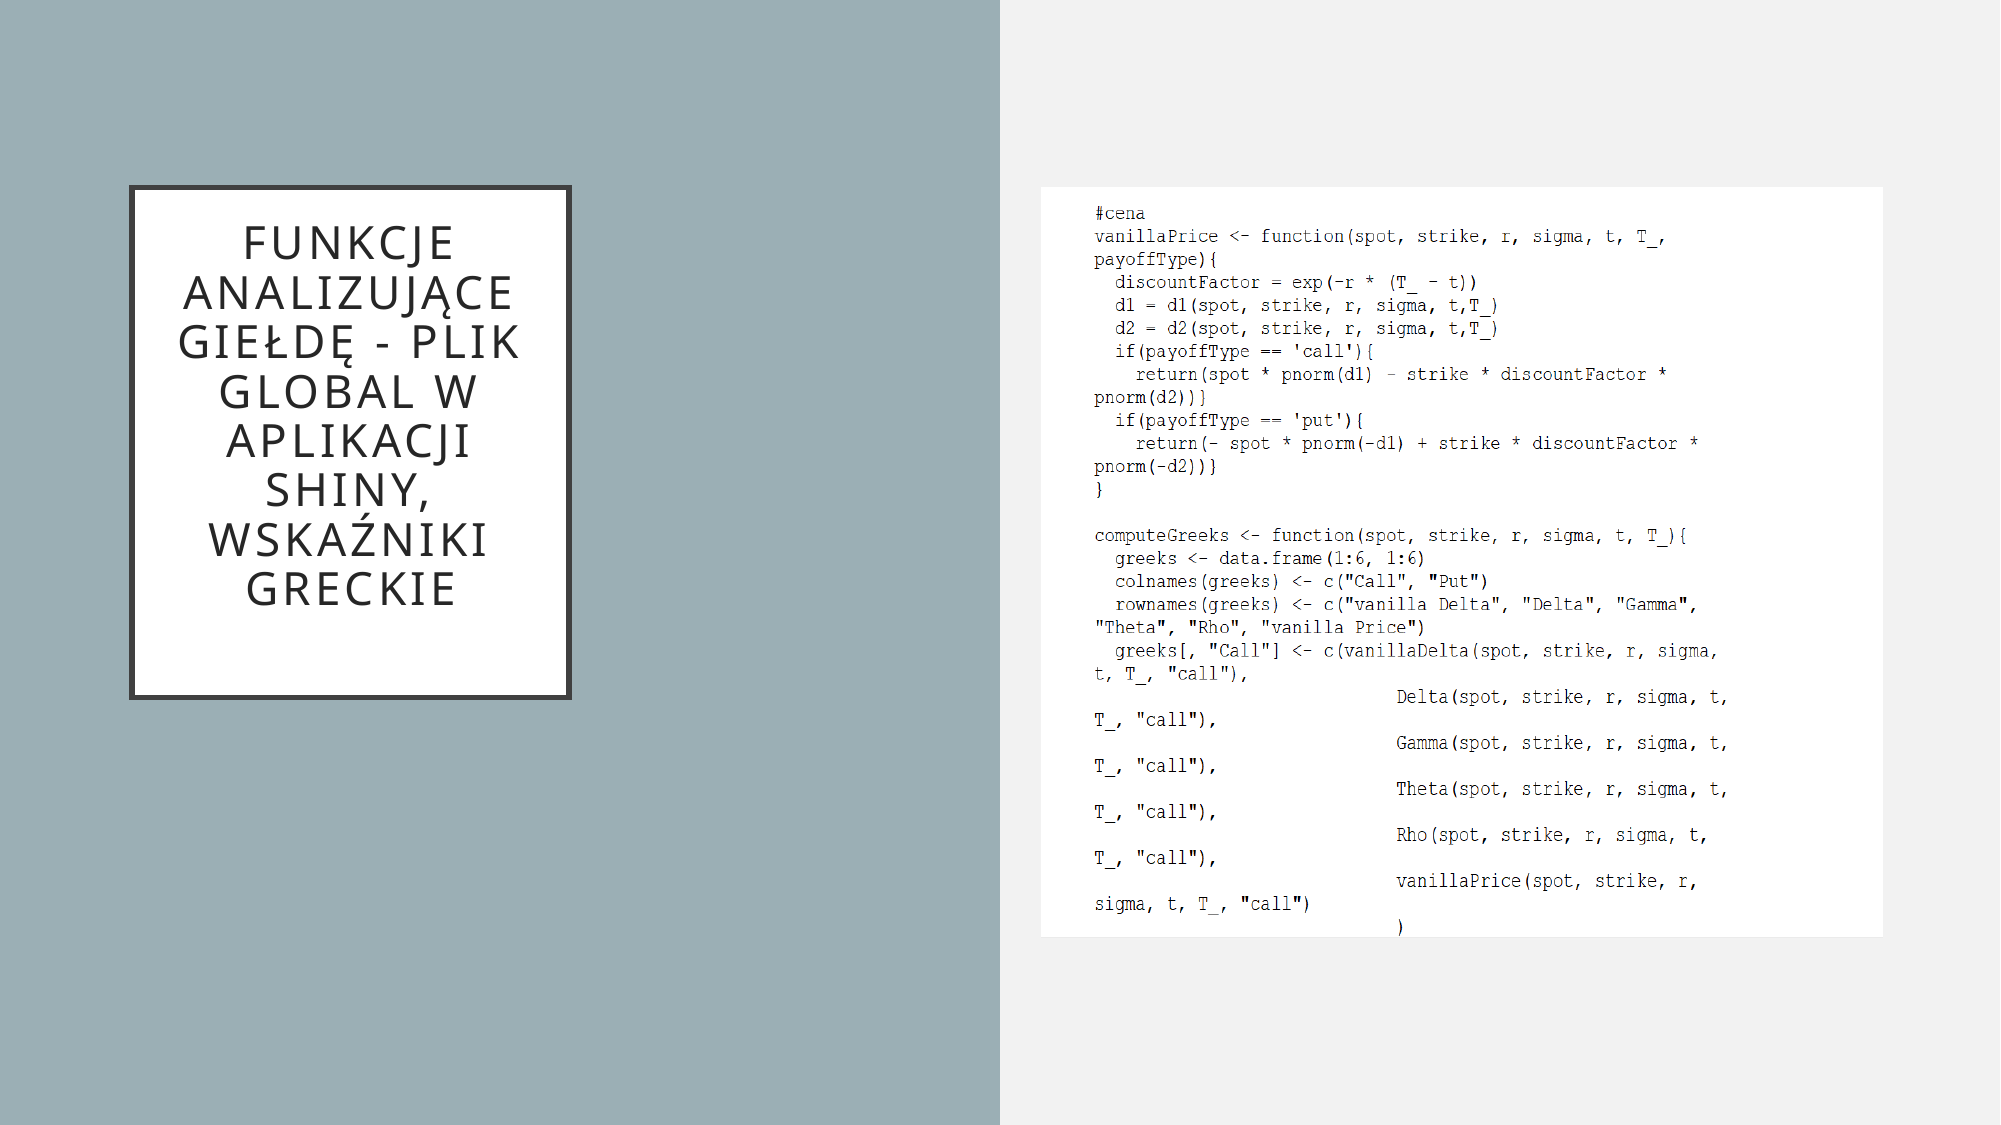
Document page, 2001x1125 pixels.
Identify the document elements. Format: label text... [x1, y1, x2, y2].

title Funkcje analizujące giełdę - plik global w aplikacji shiny, Wskaźniki Greckie [131, 187, 569, 698]
picture [1041, 187, 1883, 938]
